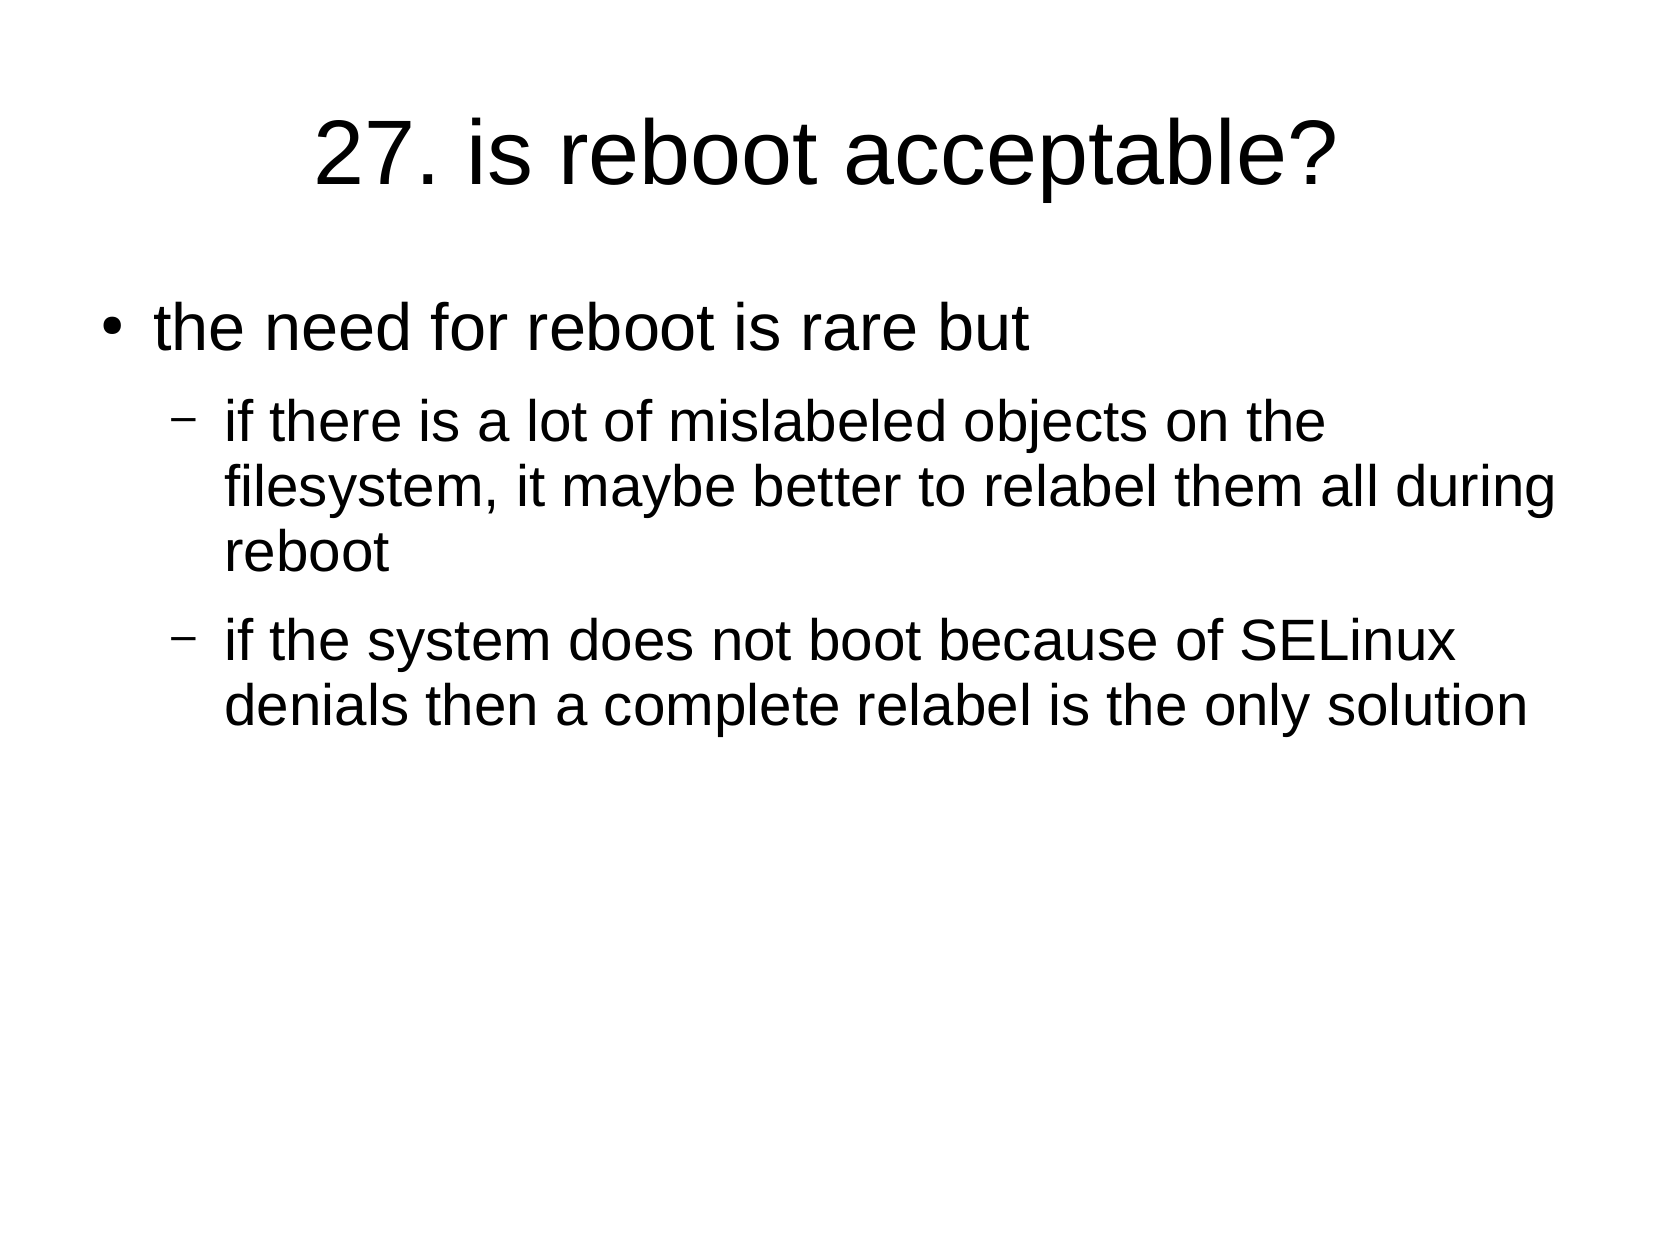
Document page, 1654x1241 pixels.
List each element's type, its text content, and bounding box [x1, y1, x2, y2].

list the need for reboot is rare but if there is a lot of mislabeled objects on the filesystem, it maybe better to relabel them all during reboot if the system does not boot because of SELinux denials then a complete relabel is the only solution [82, 290, 1571, 1010]
title 27. is reboot acceptable? [82, 49, 1571, 257]
